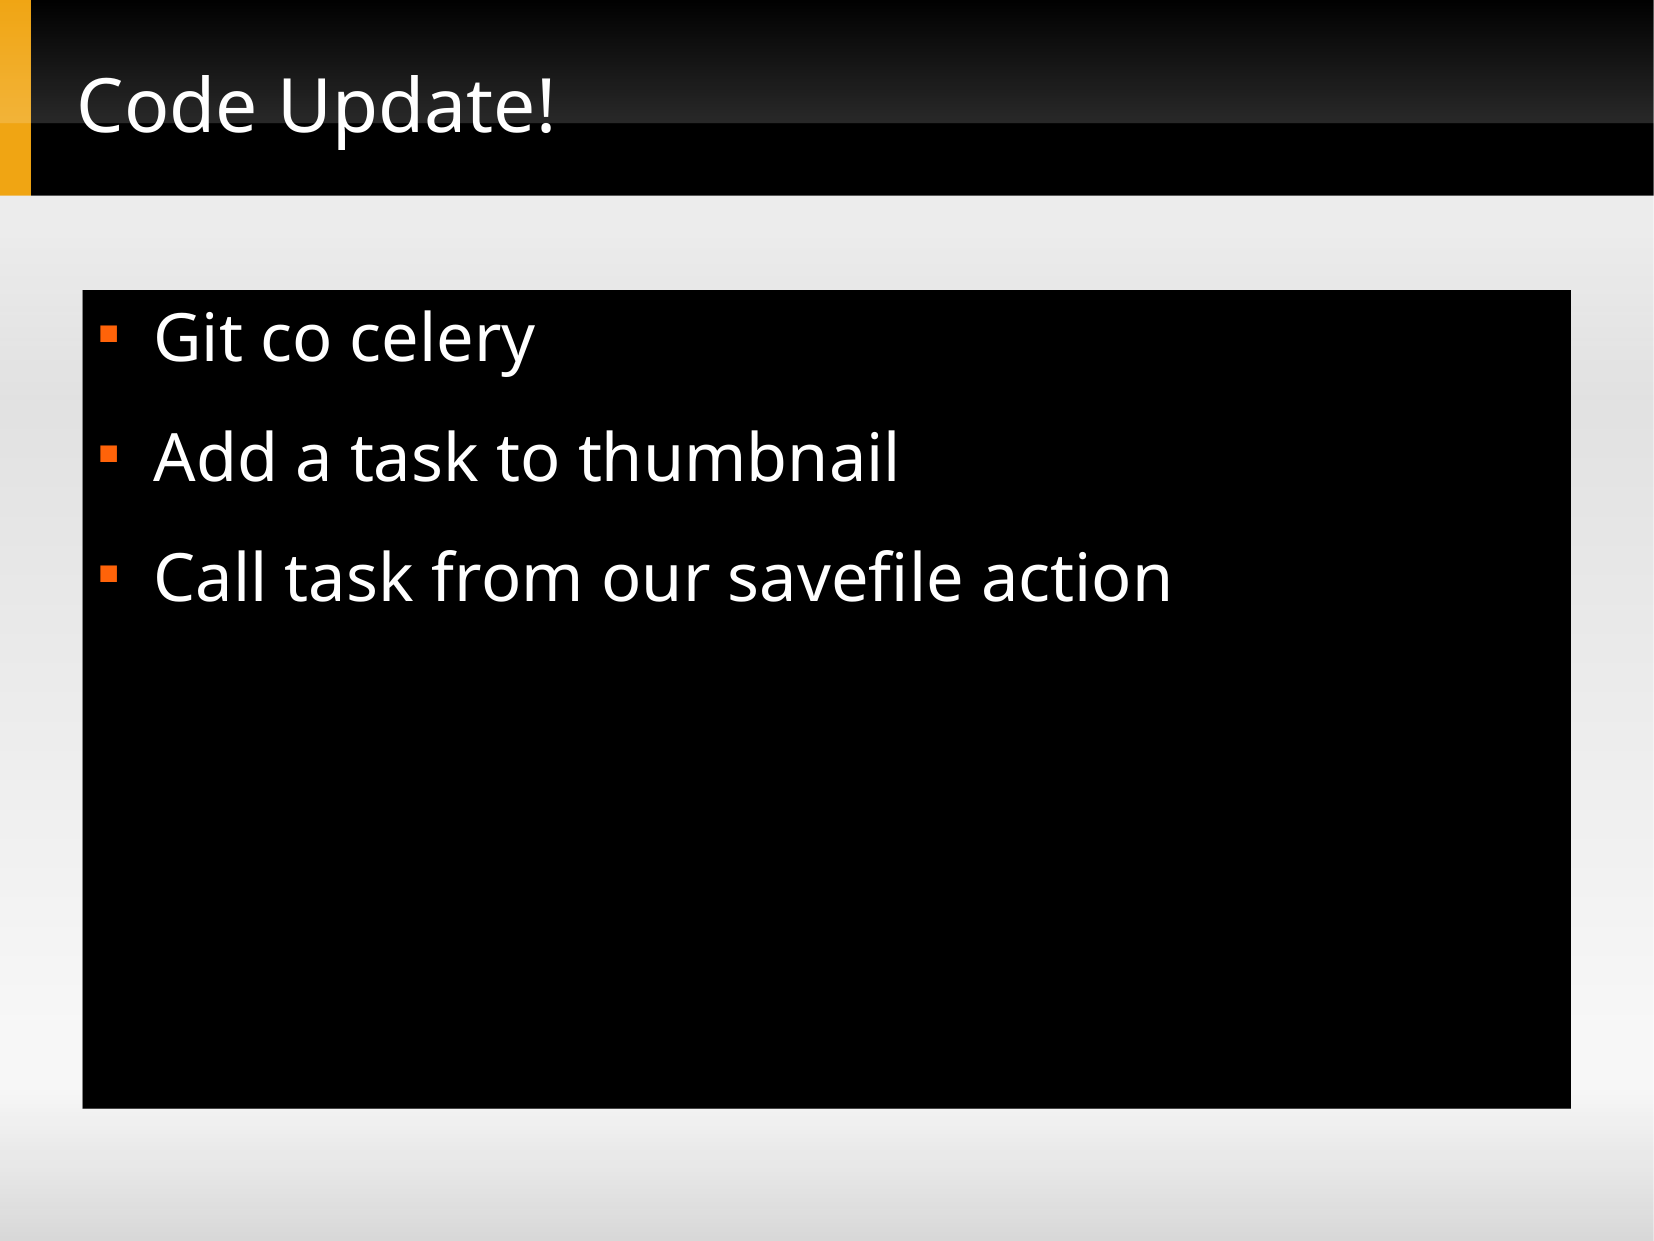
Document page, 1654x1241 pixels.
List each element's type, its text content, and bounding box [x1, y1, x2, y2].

title Code Update! [76, 7, 1565, 200]
list Git co celery Add a task to thumbnail Call task from our savefile action [82, 290, 1571, 1094]
picture [0, 0, 1654, 1241]
